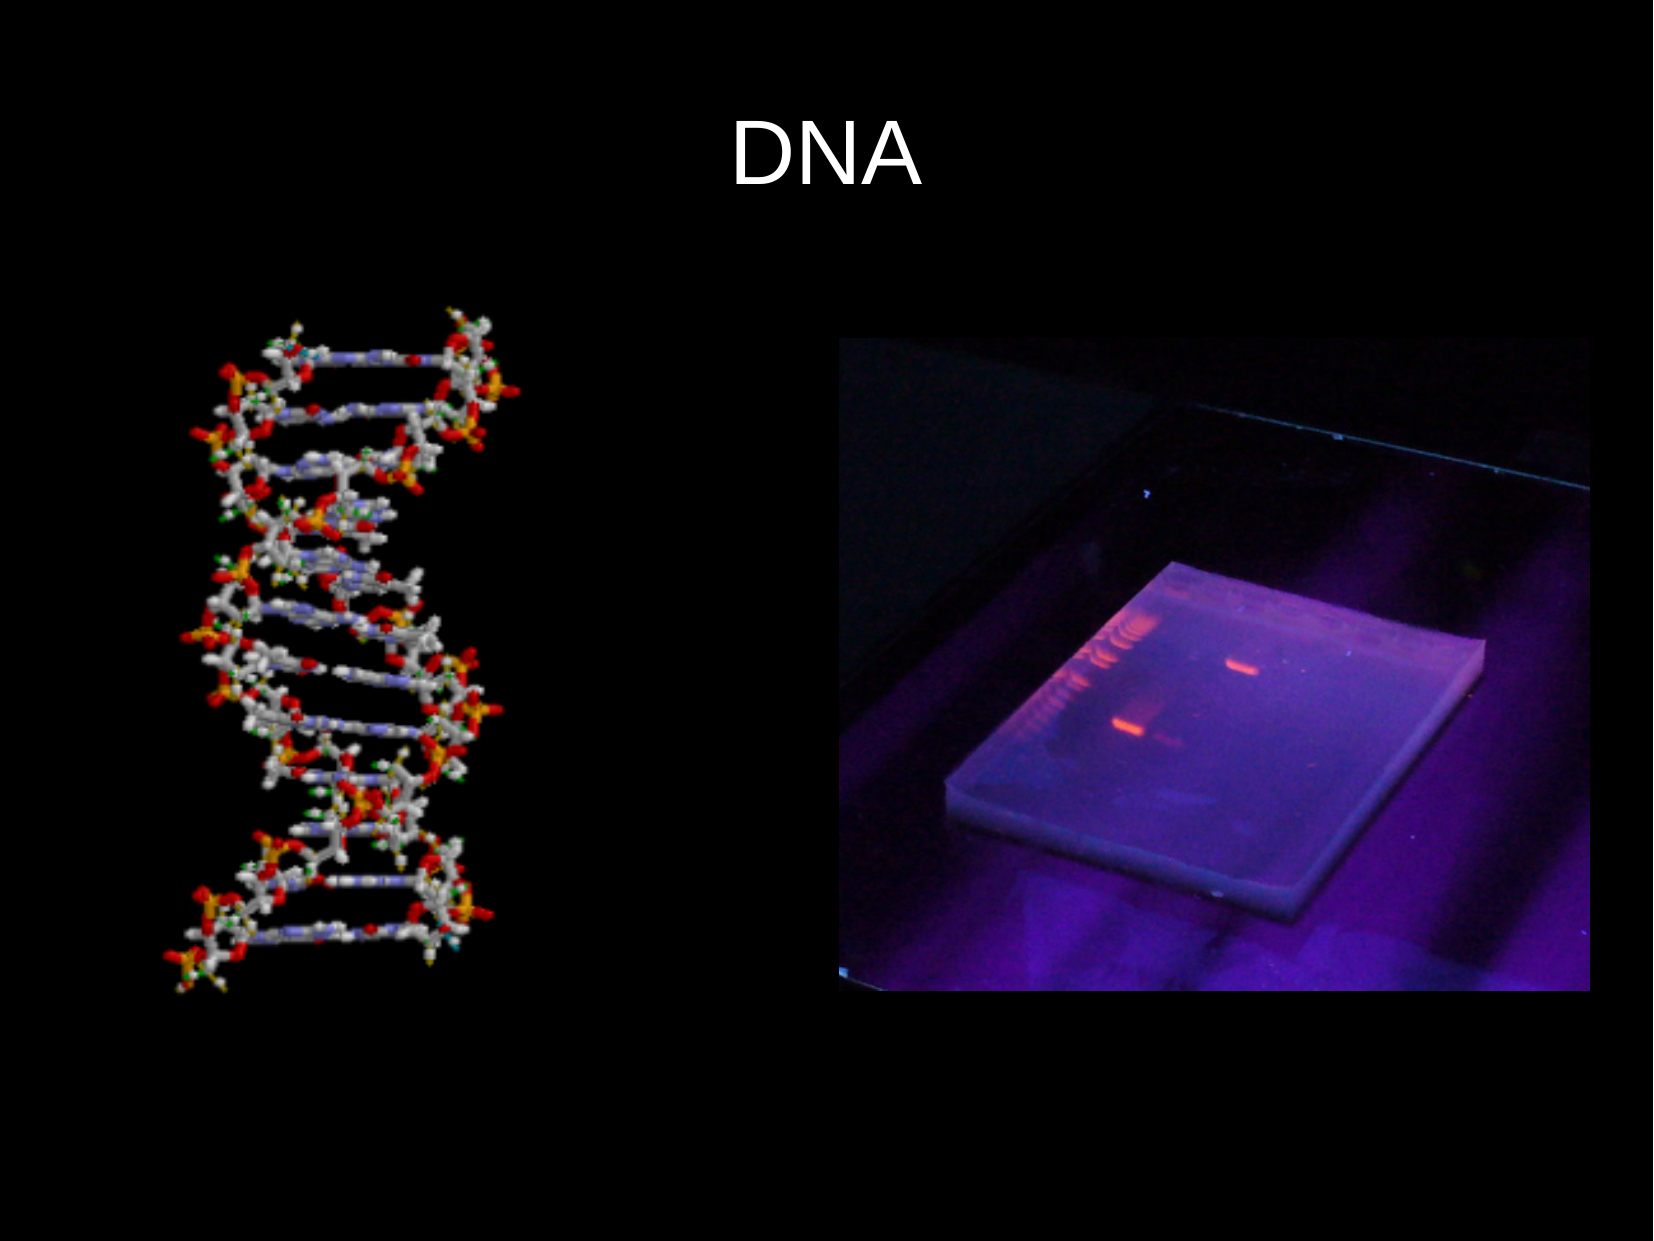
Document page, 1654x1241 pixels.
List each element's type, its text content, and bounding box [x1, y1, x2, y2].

title DNA [82, 49, 1571, 257]
picture [839, 338, 1590, 991]
picture [149, 302, 531, 1006]
